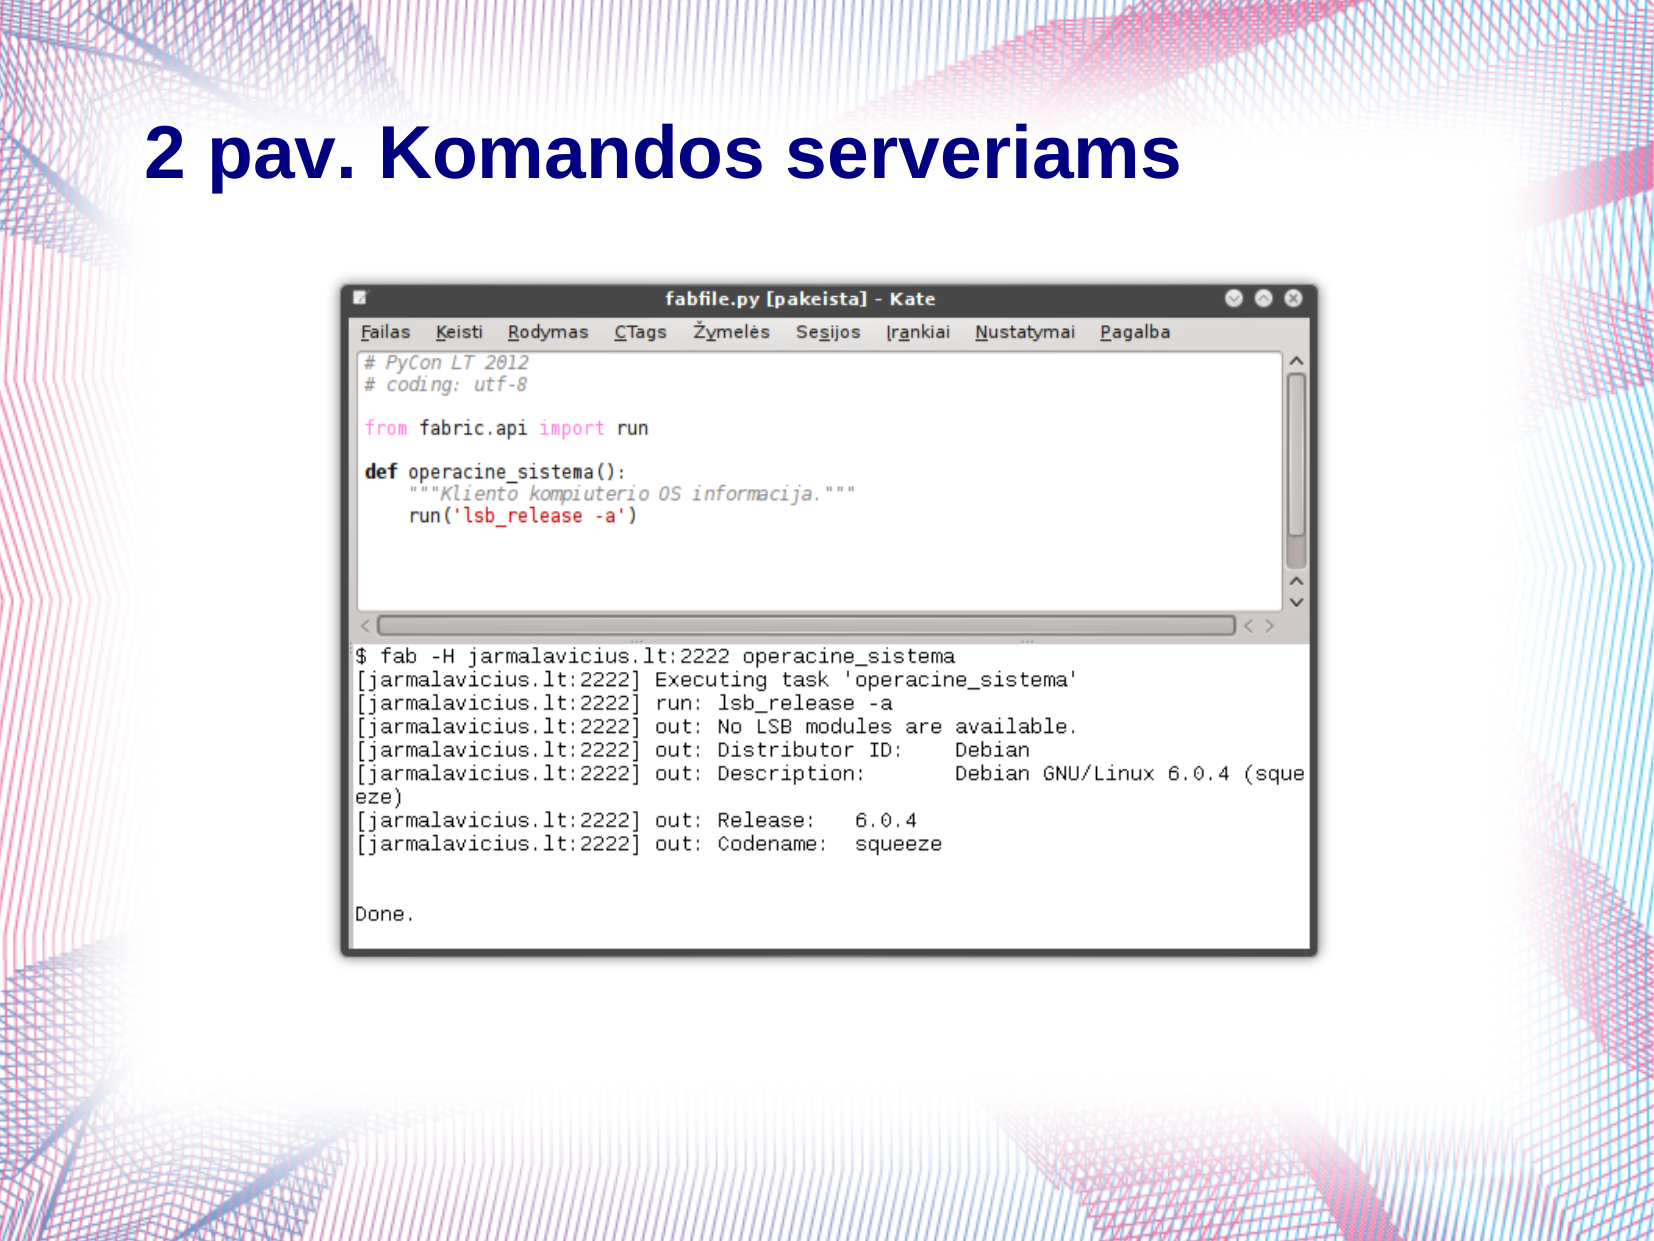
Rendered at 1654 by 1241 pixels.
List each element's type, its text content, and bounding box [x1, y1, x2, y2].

picture [0, 0, 1654, 1241]
title 2 pav. Komandos serveriams [82, 49, 1571, 257]
